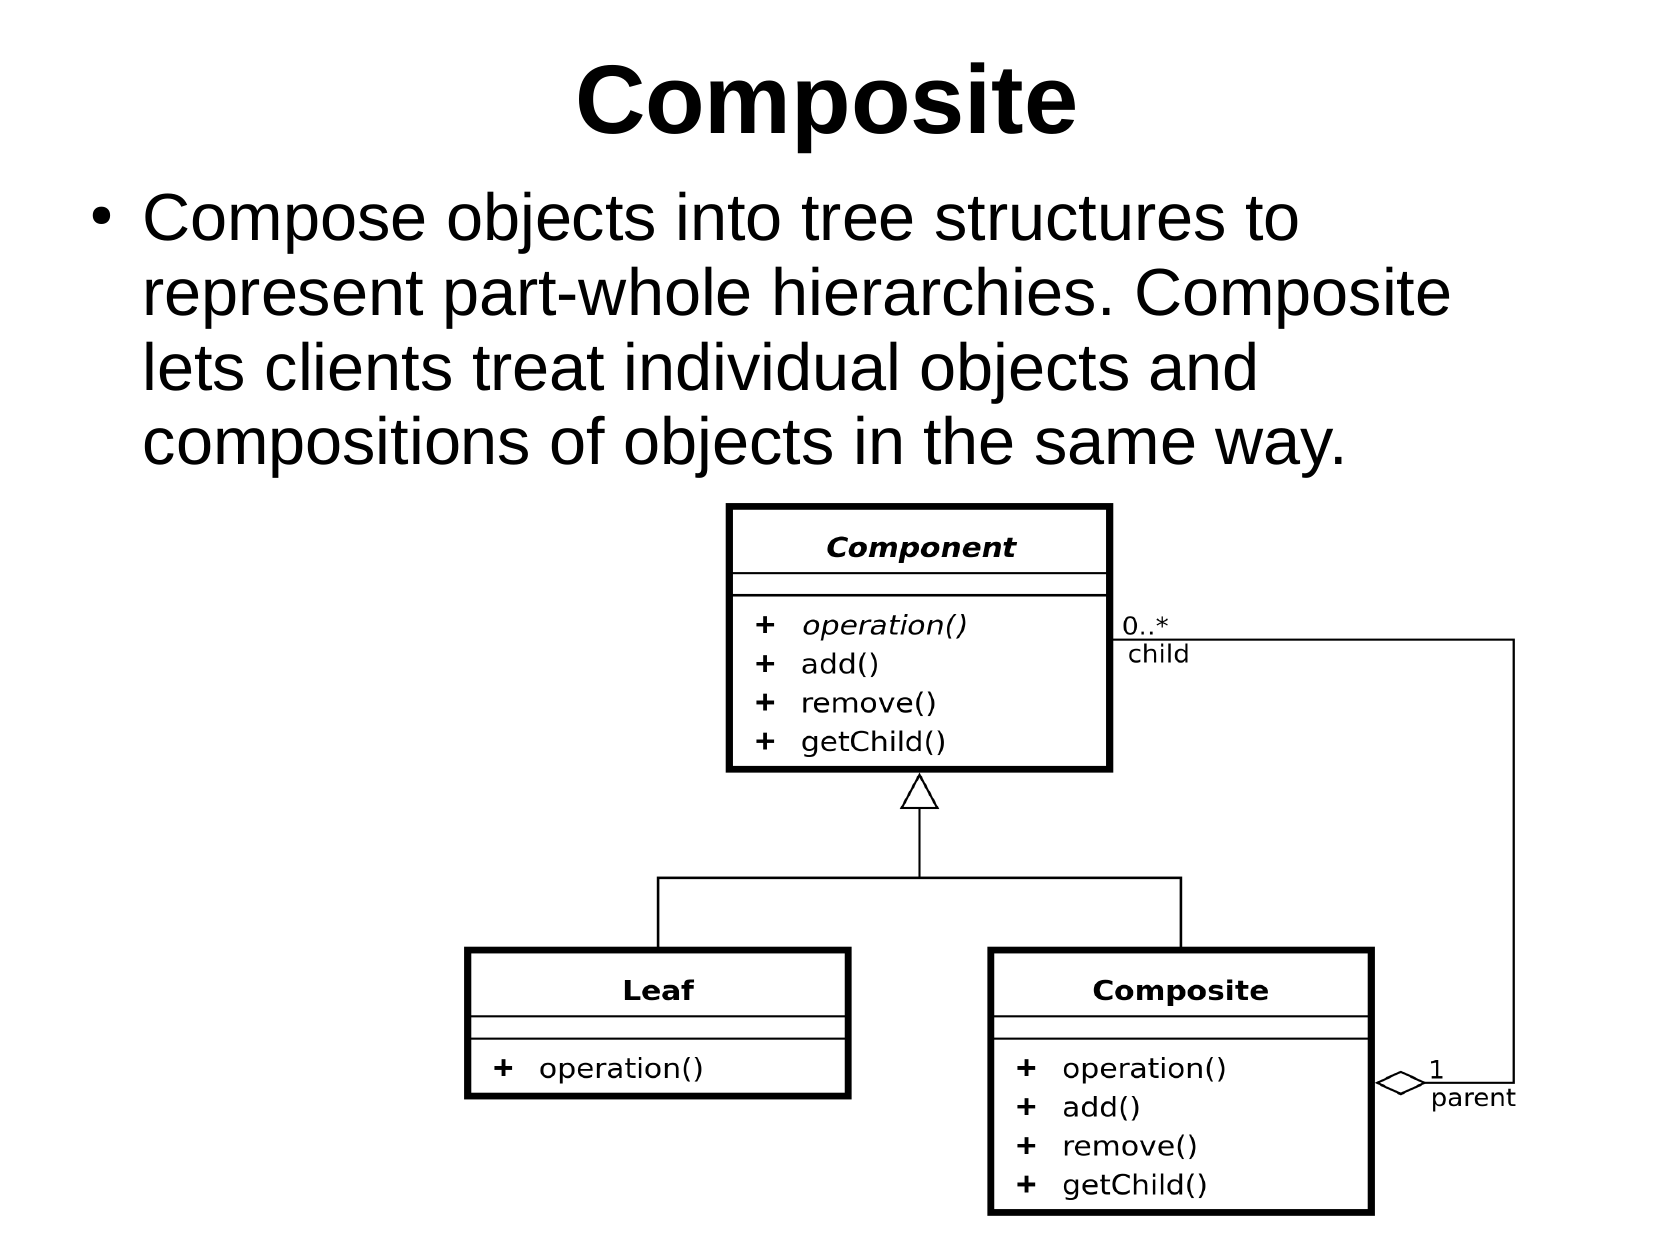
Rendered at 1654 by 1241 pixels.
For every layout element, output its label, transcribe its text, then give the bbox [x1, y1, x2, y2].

title Composite [82, 45, 1571, 155]
picture [420, 505, 1561, 1241]
list Compose objects into tree structures to represent part-whole hierarchies. Composite lets clients treat individual objects and compositions of objects in the same way. [71, 180, 1561, 505]
